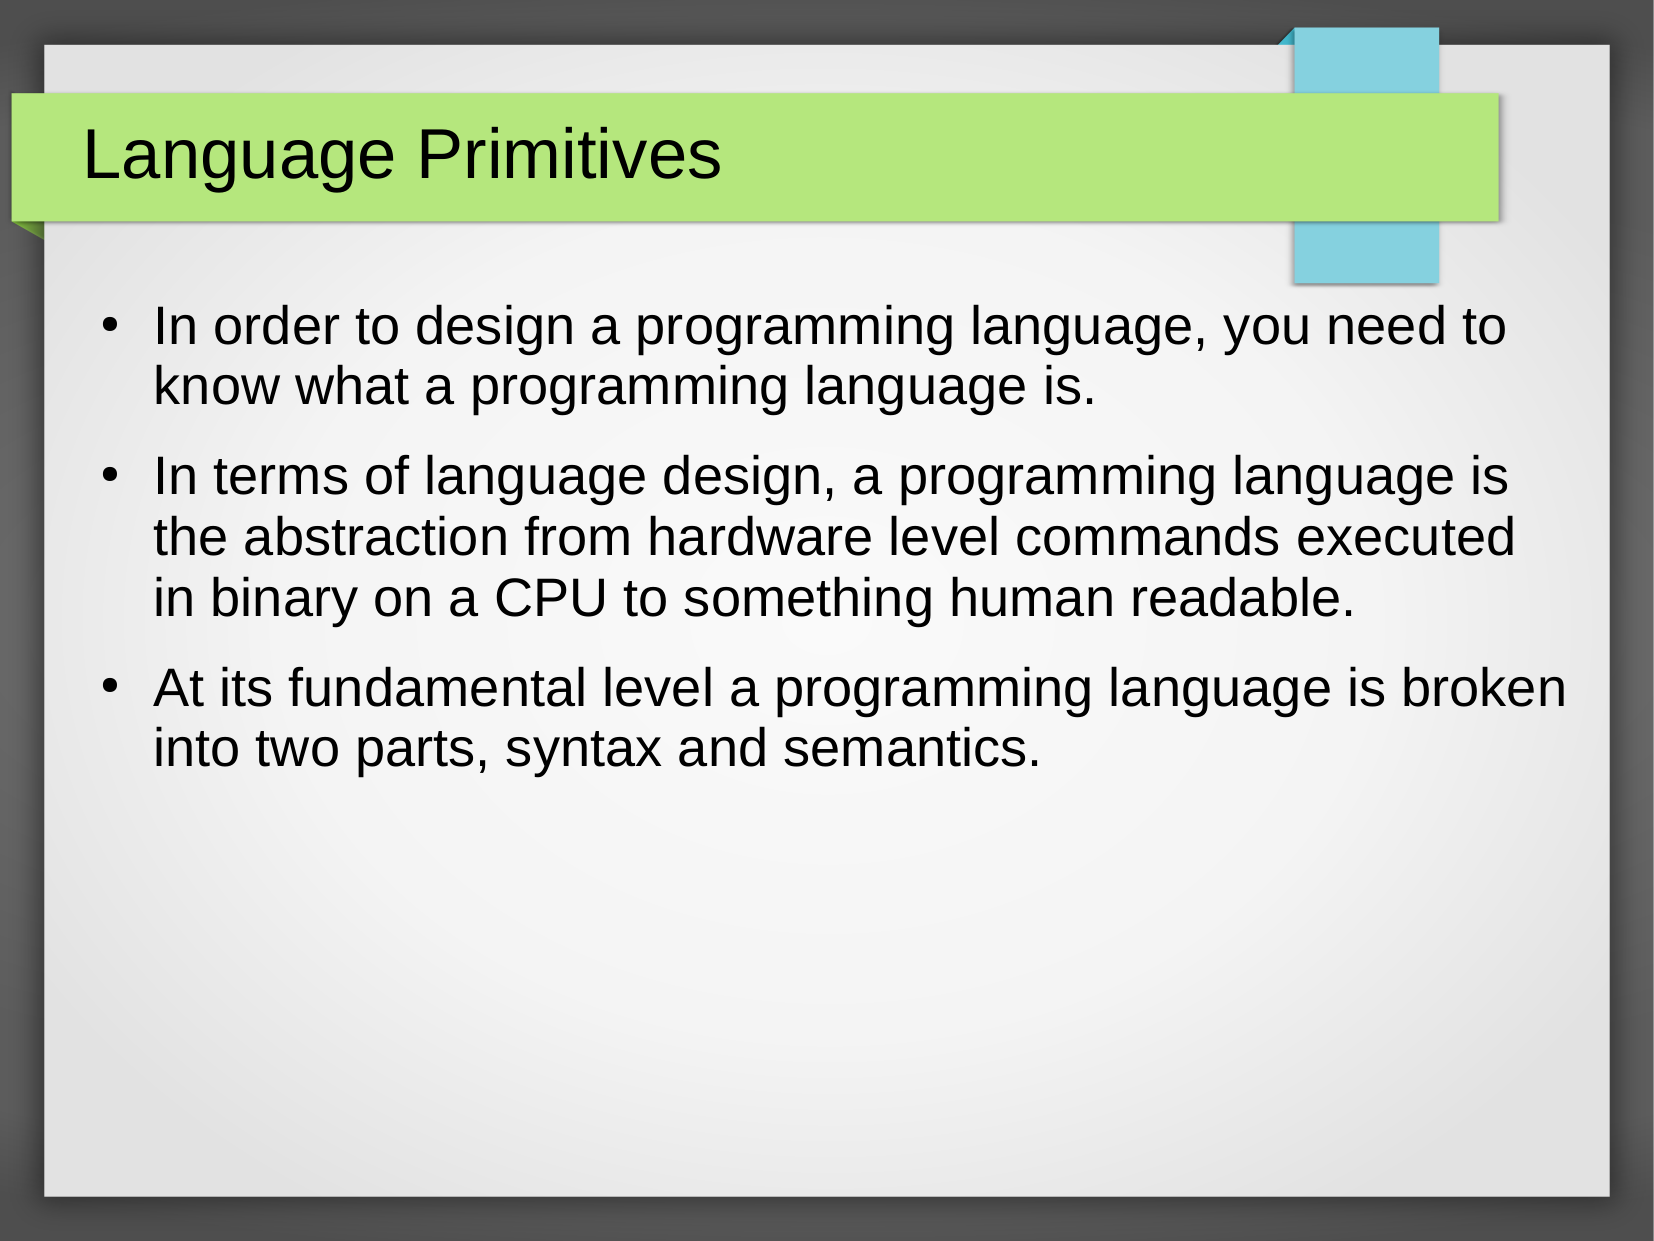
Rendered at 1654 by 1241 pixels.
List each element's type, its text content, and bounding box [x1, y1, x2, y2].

list In order to design a programming language, you need to know what a programming language is. In terms of language design, a programming language is the abstraction from hardware level commands executed in binary on a CPU to something human readable. At its fundamental level a programming language is broken into two parts, syntax and semantics. [82, 295, 1571, 1015]
title Language Primitives [82, 94, 1264, 213]
picture [0, 0, 1654, 1241]
